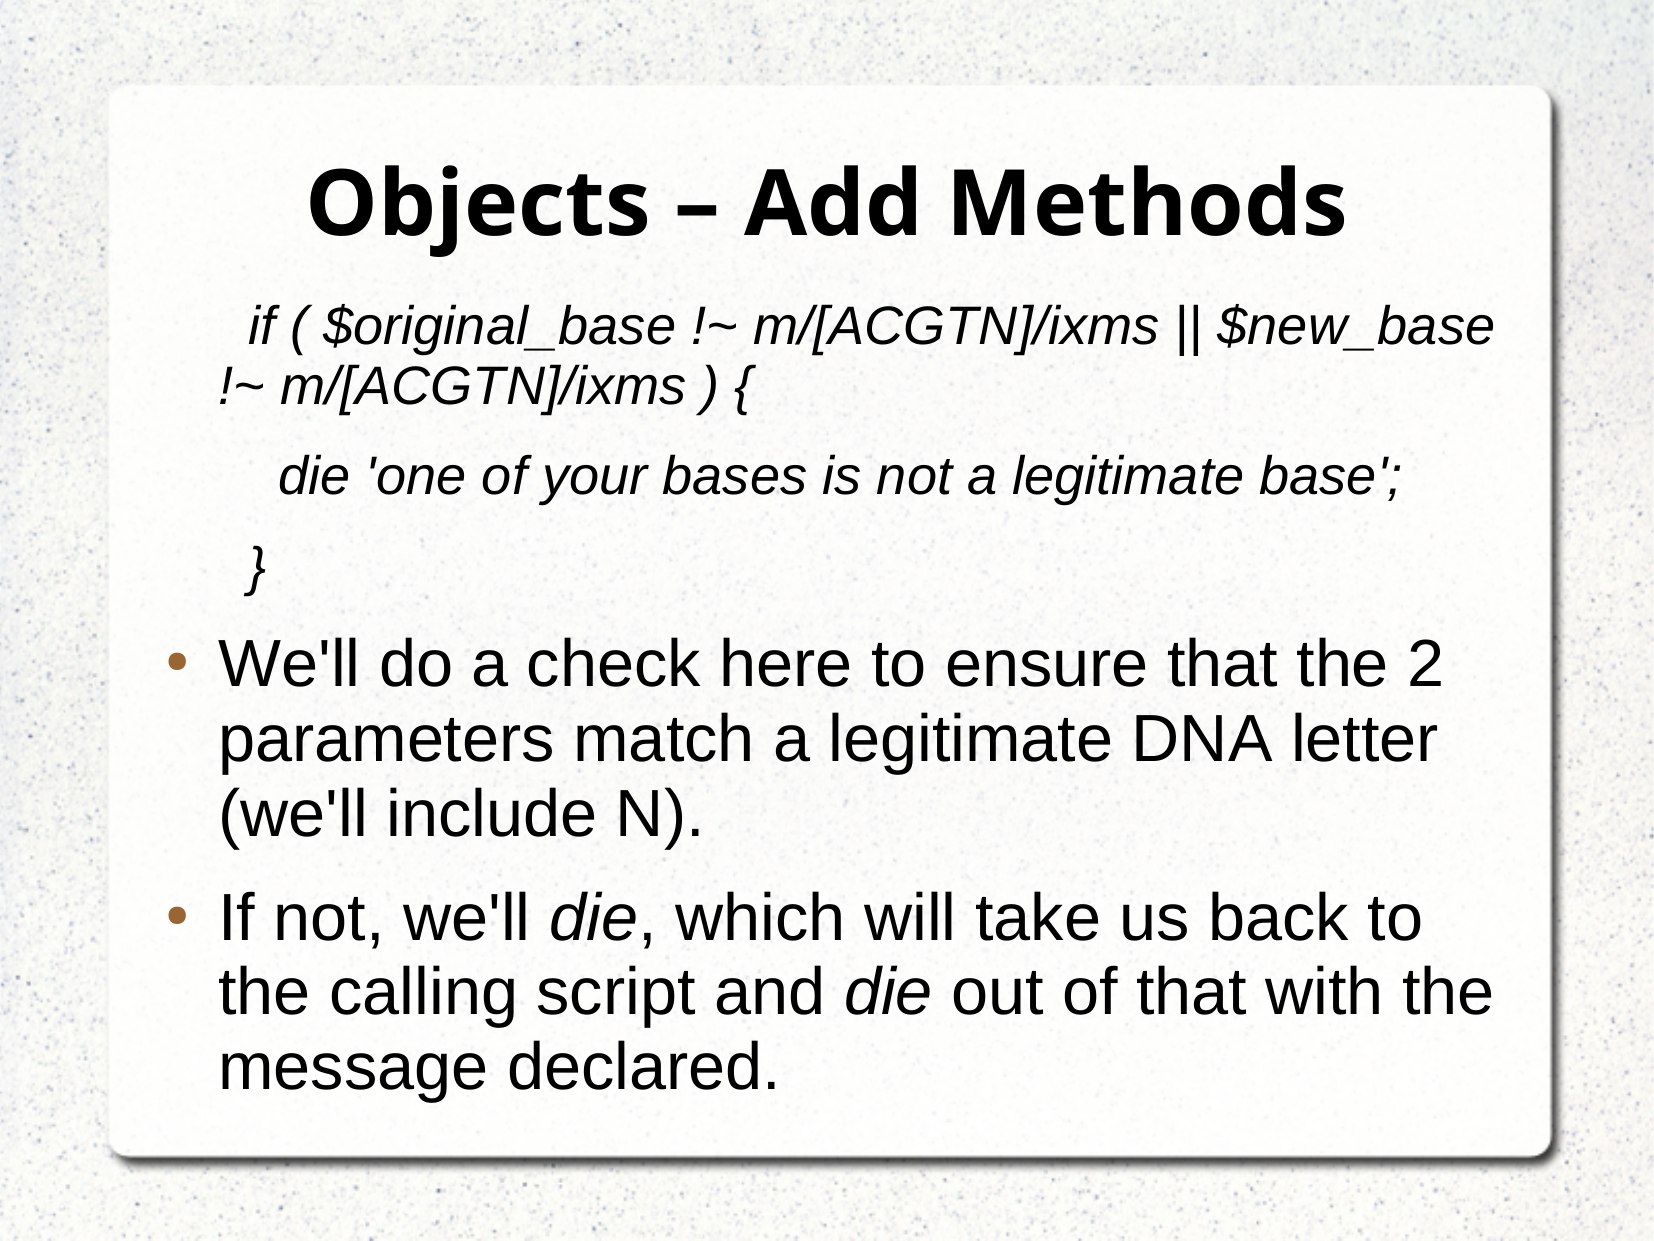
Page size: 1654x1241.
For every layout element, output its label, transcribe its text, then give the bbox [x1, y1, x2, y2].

title Objects – Add Methods [118, 96, 1536, 304]
picture [0, 0, 1654, 1241]
list if ( $original_base !~ m/[ACGTN]/ixms || $new_base !~ m/[ACGTN]/ixms ) { die 'one of your bases is not a legitimate base'; } We'll do a check here to ensure that the 2 parameters match a legitimate DNA letter (we'll include N). If not, we'll die, which will take us back to the calling script and die out of that with the message declared. [147, 295, 1506, 1103]
